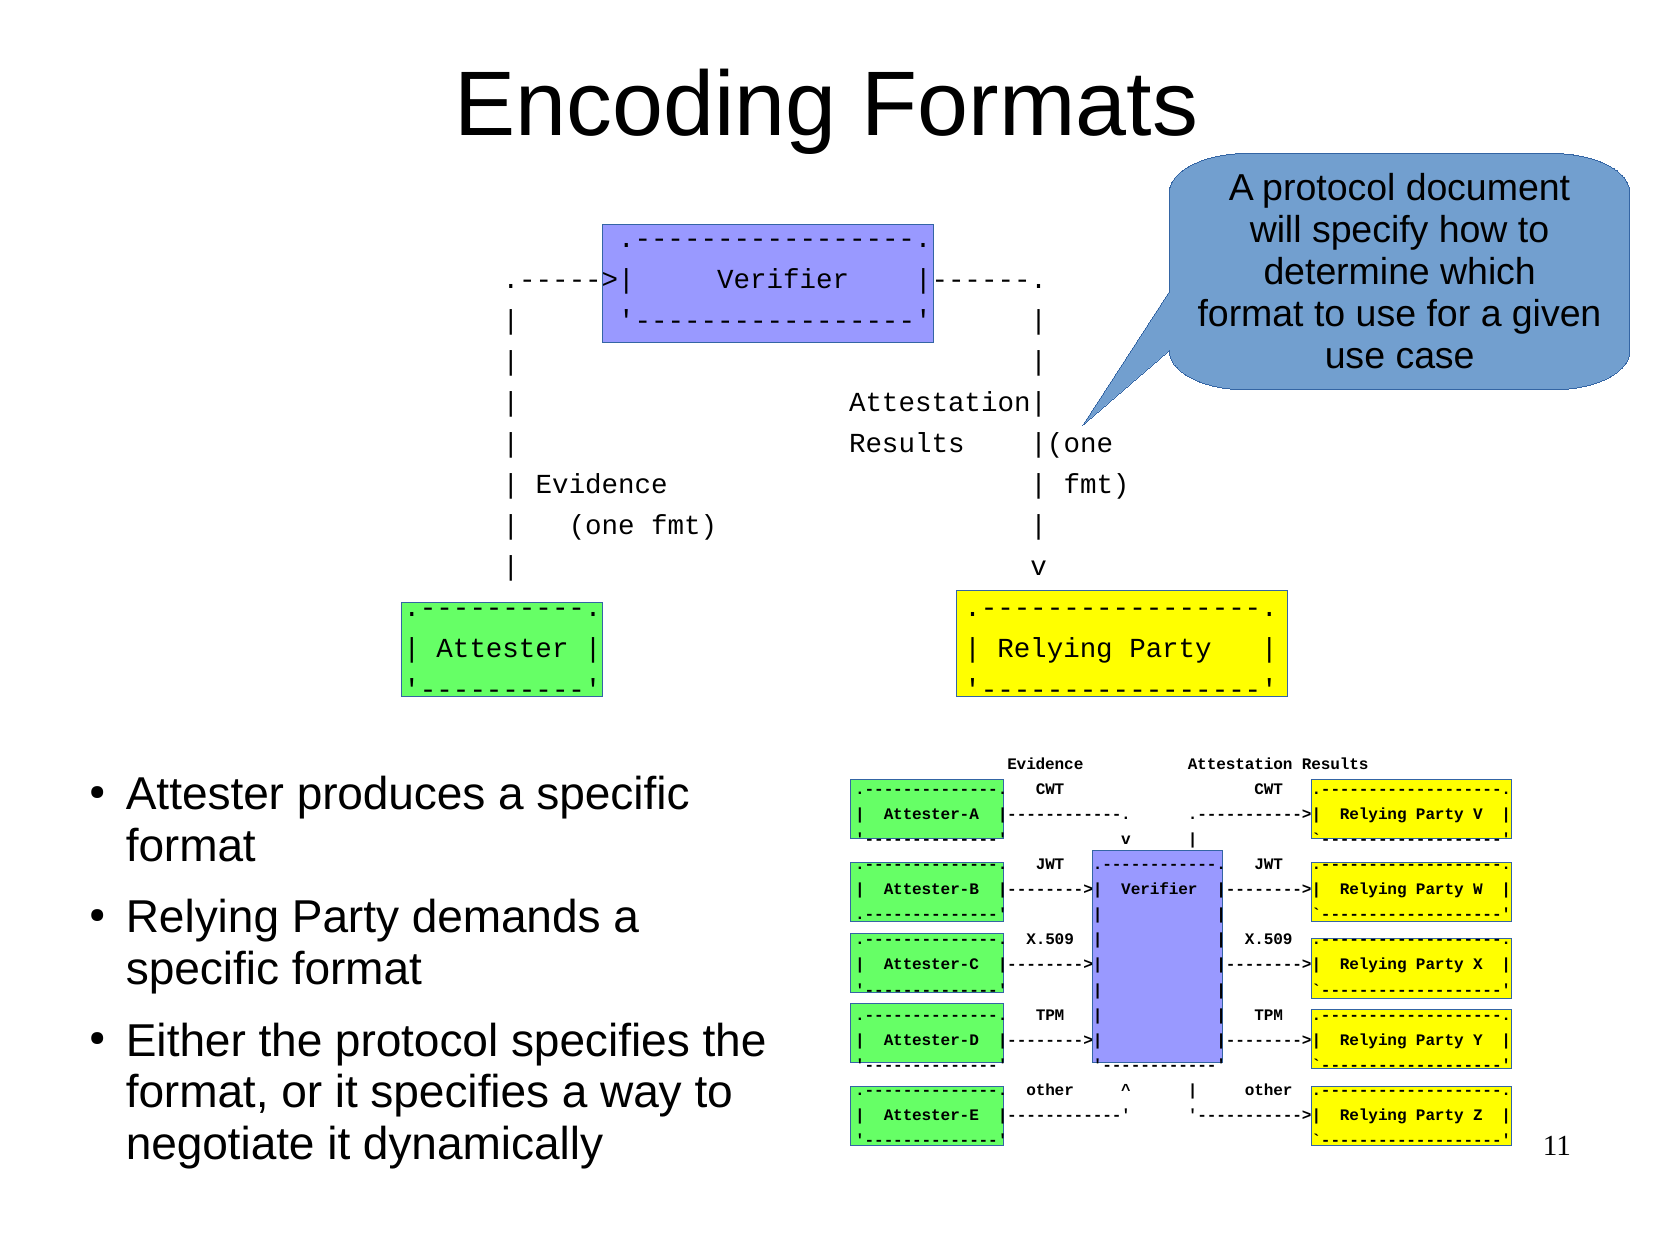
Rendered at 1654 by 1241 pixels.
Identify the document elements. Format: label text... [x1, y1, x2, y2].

text_box A protocol document will specify how to determine which format to use for a given use case [1082, 153, 1630, 426]
title Encoding Formats [82, 0, 1571, 208]
list Attester produces a specific format Relying Party demands a specific format Either the protocol specifies the format, or it specifies a way to negotiate it dynamically [76, 767, 768, 1170]
list Evidence Attestation Results .--------------. CWT CWT .-------------------. | Attester-A |------------. .----------->| Relying Party V | '--------------' v | `-------------------' .--------------. JWT .------------. JWT .-------------------. | Attester-B |-------->| Verifier |-------->| Relying Party W | .--------------' | | `-------------------' .--------------. X.509 | | X.509 .-------------------. | Attester-C |-------->| |-------->| Relying Party X | '--------------' | | `-------------------' .--------------. TPM | | TPM .-------------------. | Attester-D |-------->| |-------->| Relying Party Y | '--------------' '------------' `-------------------' .--------------. other ^ | other .-------------------. | Attester-E |------------' '----------->| Relying Party Z | '--------------' `-------------------' [826, 755, 1607, 1170]
list .-----------------. .----->| Verifier |------. | '-----------------' | | | | Attestation| | Results |(one | Evidence | fmt) | (one fmt) | | v .----------. .-----------------. | Attester | | Relying Party | '----------' '-----------------' [271, 224, 1288, 733]
